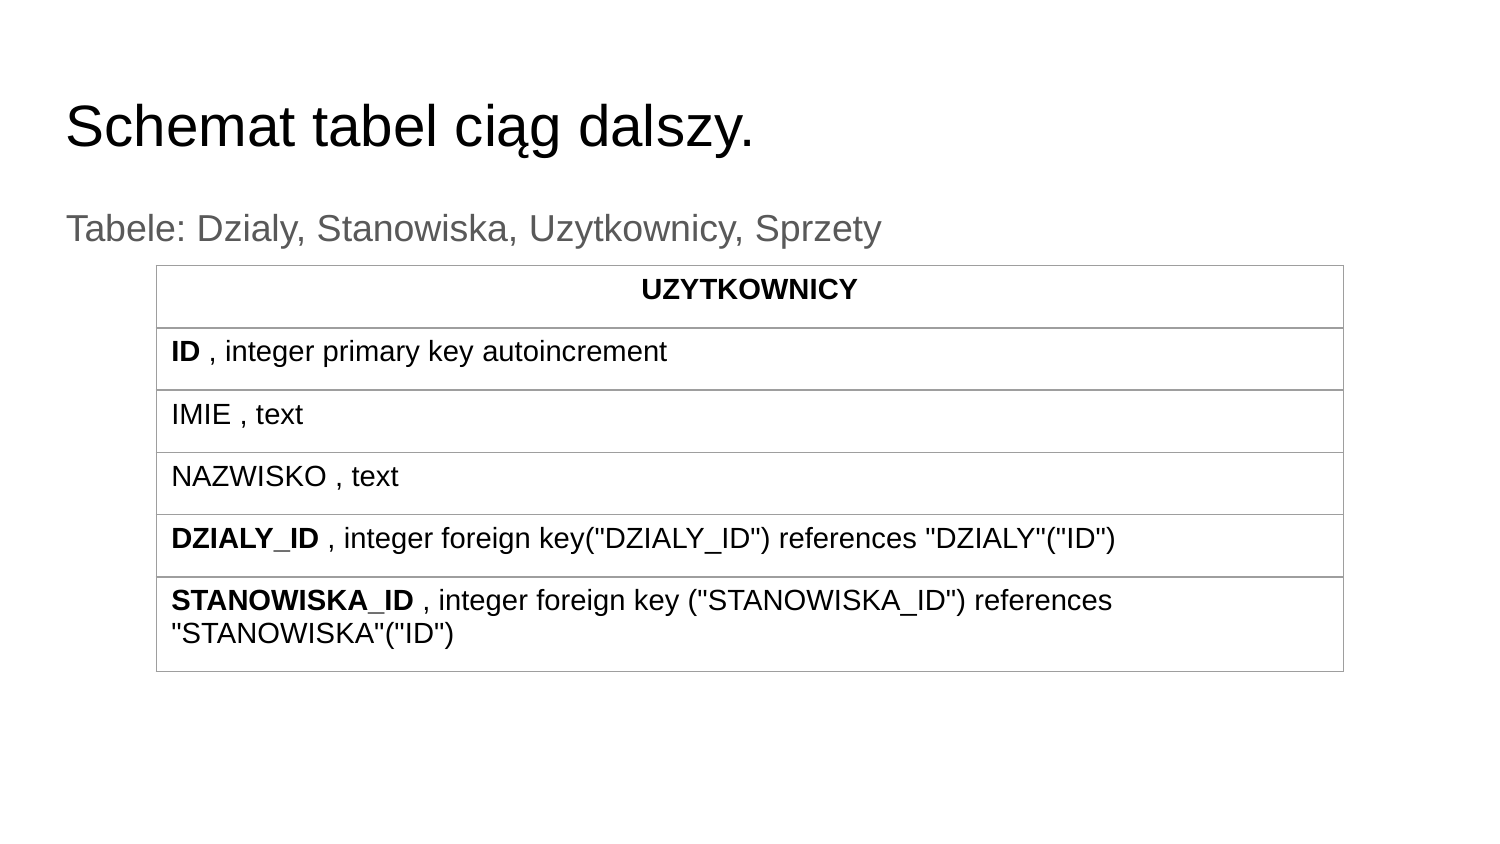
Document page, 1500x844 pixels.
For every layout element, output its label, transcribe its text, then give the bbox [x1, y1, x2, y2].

table_cell DZIALY_ID , integer foreign key("DZIALY_ID") references "DZIALY"("ID") [157, 515, 1343, 576]
table_cell ID , integer primary key autoincrement [157, 329, 1343, 389]
table_cell IMIE , text [157, 391, 1343, 452]
text_box Schemat tabel ciąg dalszy. [51, 72, 1449, 167]
table_cell NAZWISKO , text [157, 453, 1343, 514]
table_cell STANOWISKA_ID , integer foreign key ("STANOWISKA_ID") references "STANOWISKA"("ID") [157, 578, 1343, 671]
text_box Tabele: Dzialy, Stanowiska, Uzytkownicy, Sprzety [51, 189, 1449, 750]
table_header UZYTKOWNICY [157, 266, 1343, 327]
